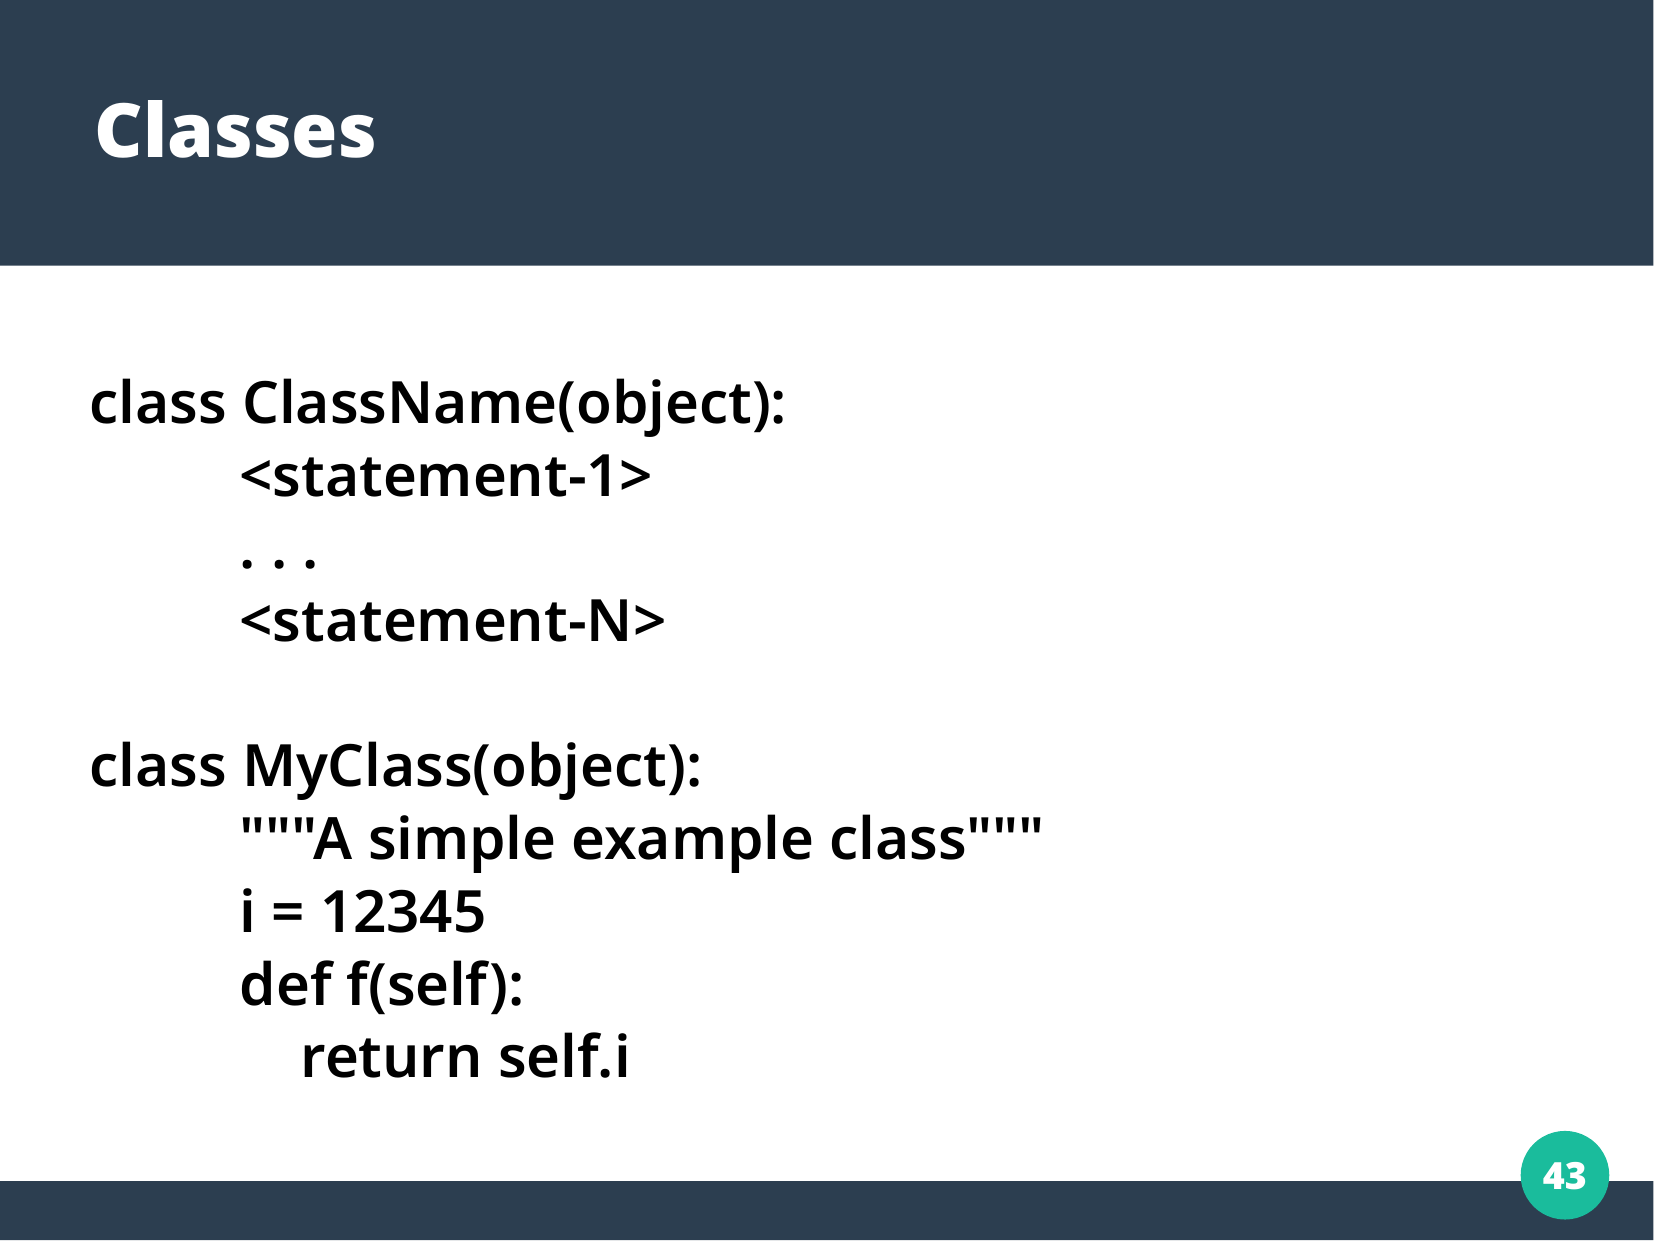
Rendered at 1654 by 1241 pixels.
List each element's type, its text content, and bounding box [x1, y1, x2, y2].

title Classes [59, 49, 1595, 207]
list class ClassName(object): <statement-1> . . . <statement-N> class MyClass(object): """A simple example class""" i = 12345 def f(self): return self.i [75, 365, 1426, 1109]
